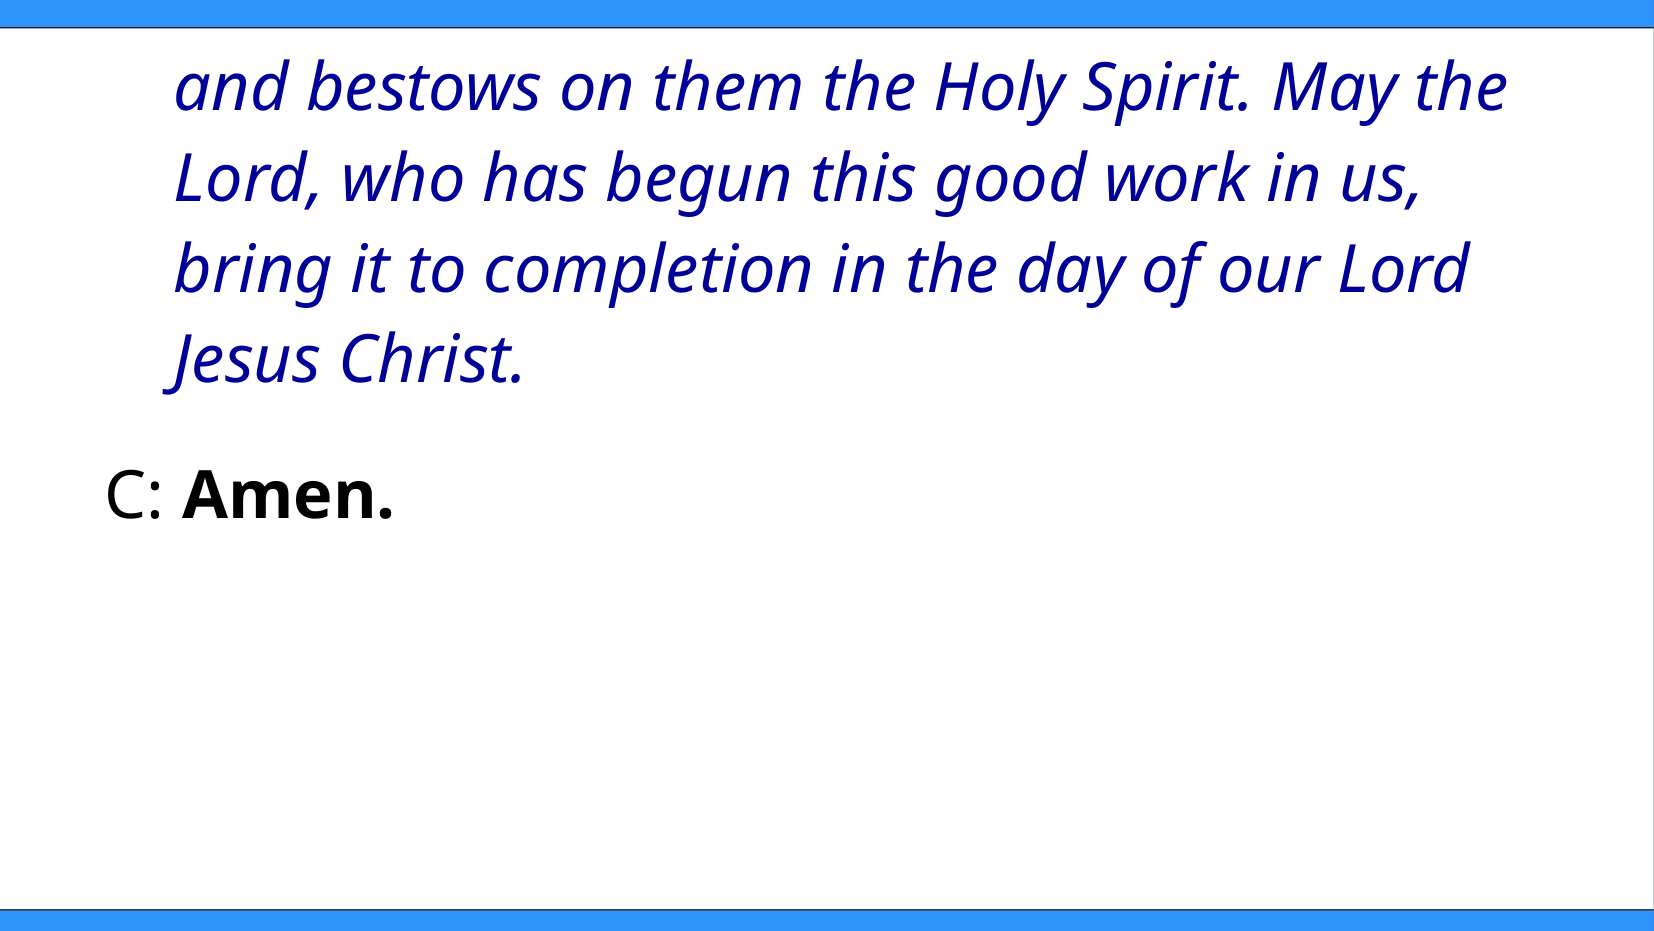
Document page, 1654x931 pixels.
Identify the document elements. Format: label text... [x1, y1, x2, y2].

text_box and bestows on them the Holy Spirit. May the Lord, who has begun this good work in us, bring it to completion in the day of our Lord Jesus Christ. C: Amen. [90, 31, 1561, 571]
picture [0, 0, 1654, 931]
